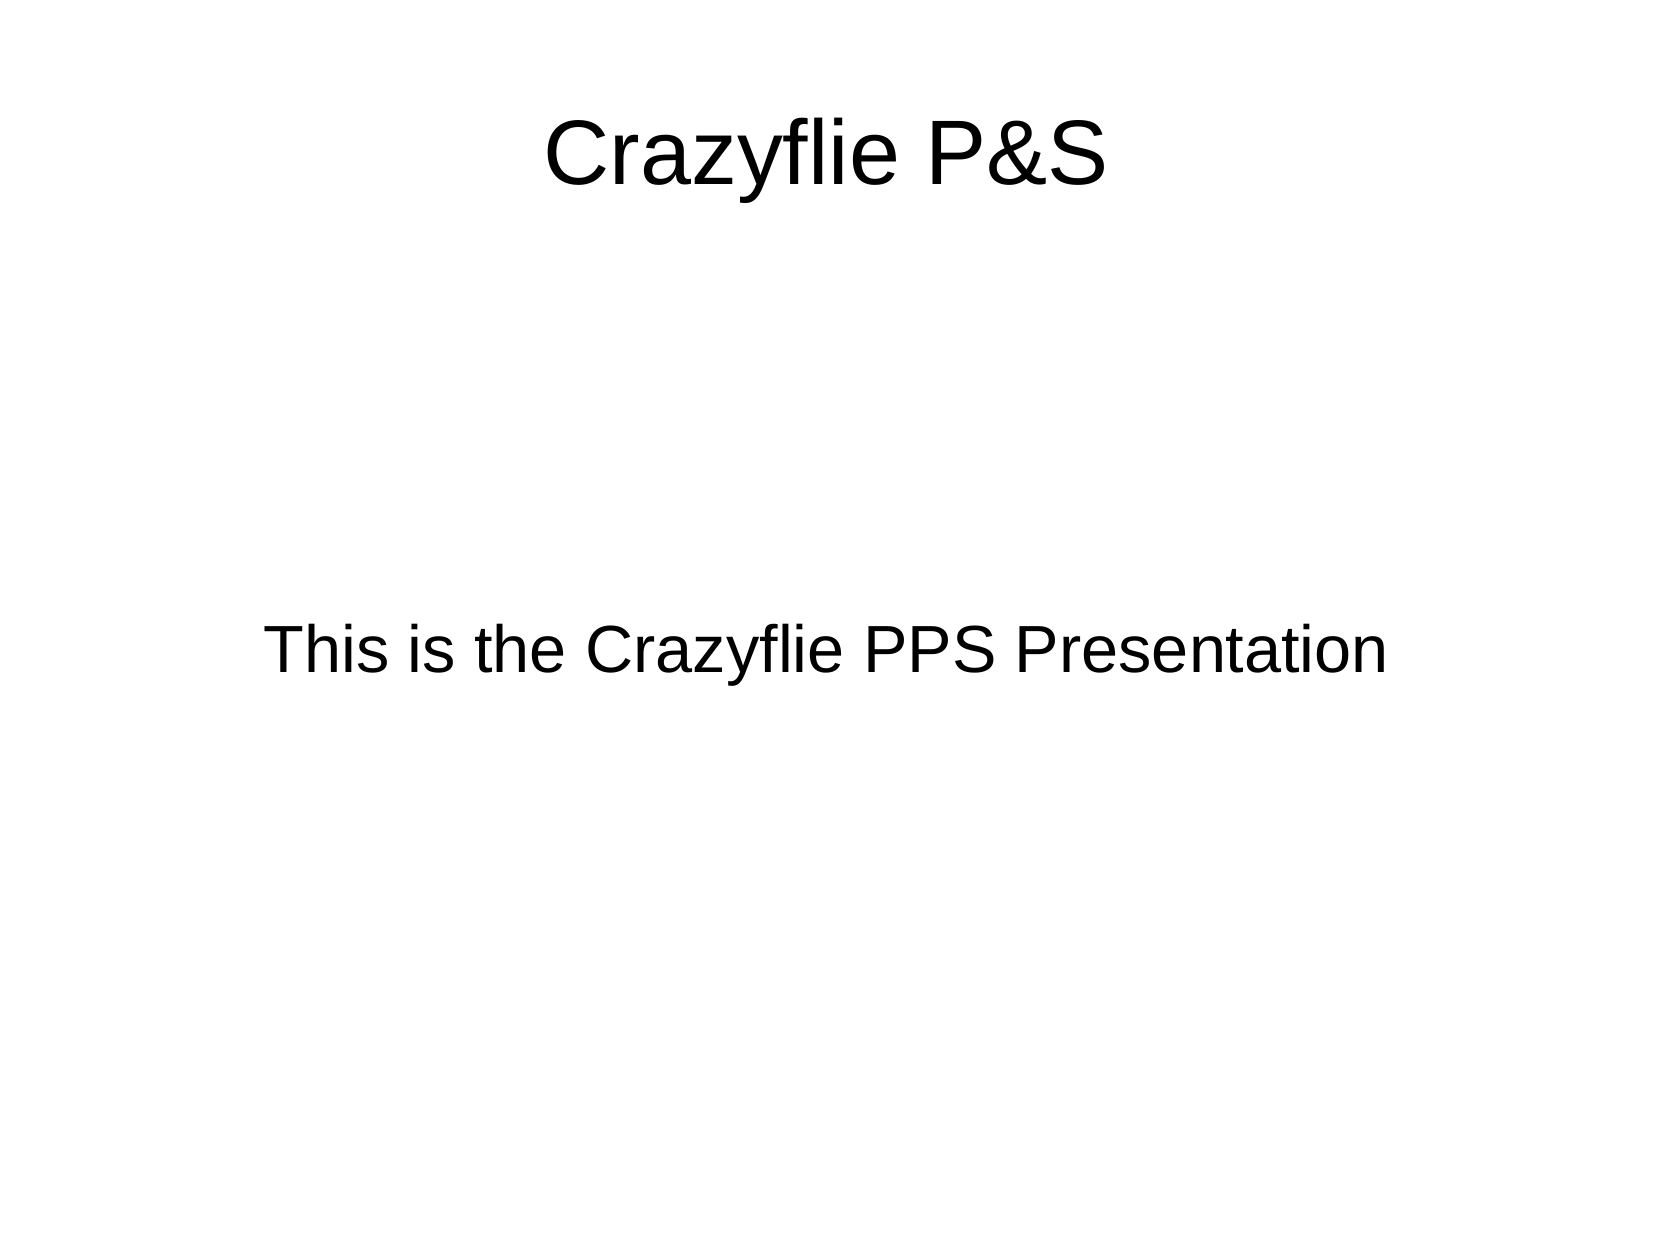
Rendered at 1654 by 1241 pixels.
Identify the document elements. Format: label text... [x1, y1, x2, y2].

subtitle This is the Crazyflie PPS Presentation [82, 290, 1571, 1010]
title Crazyflie P&S [82, 49, 1571, 257]
